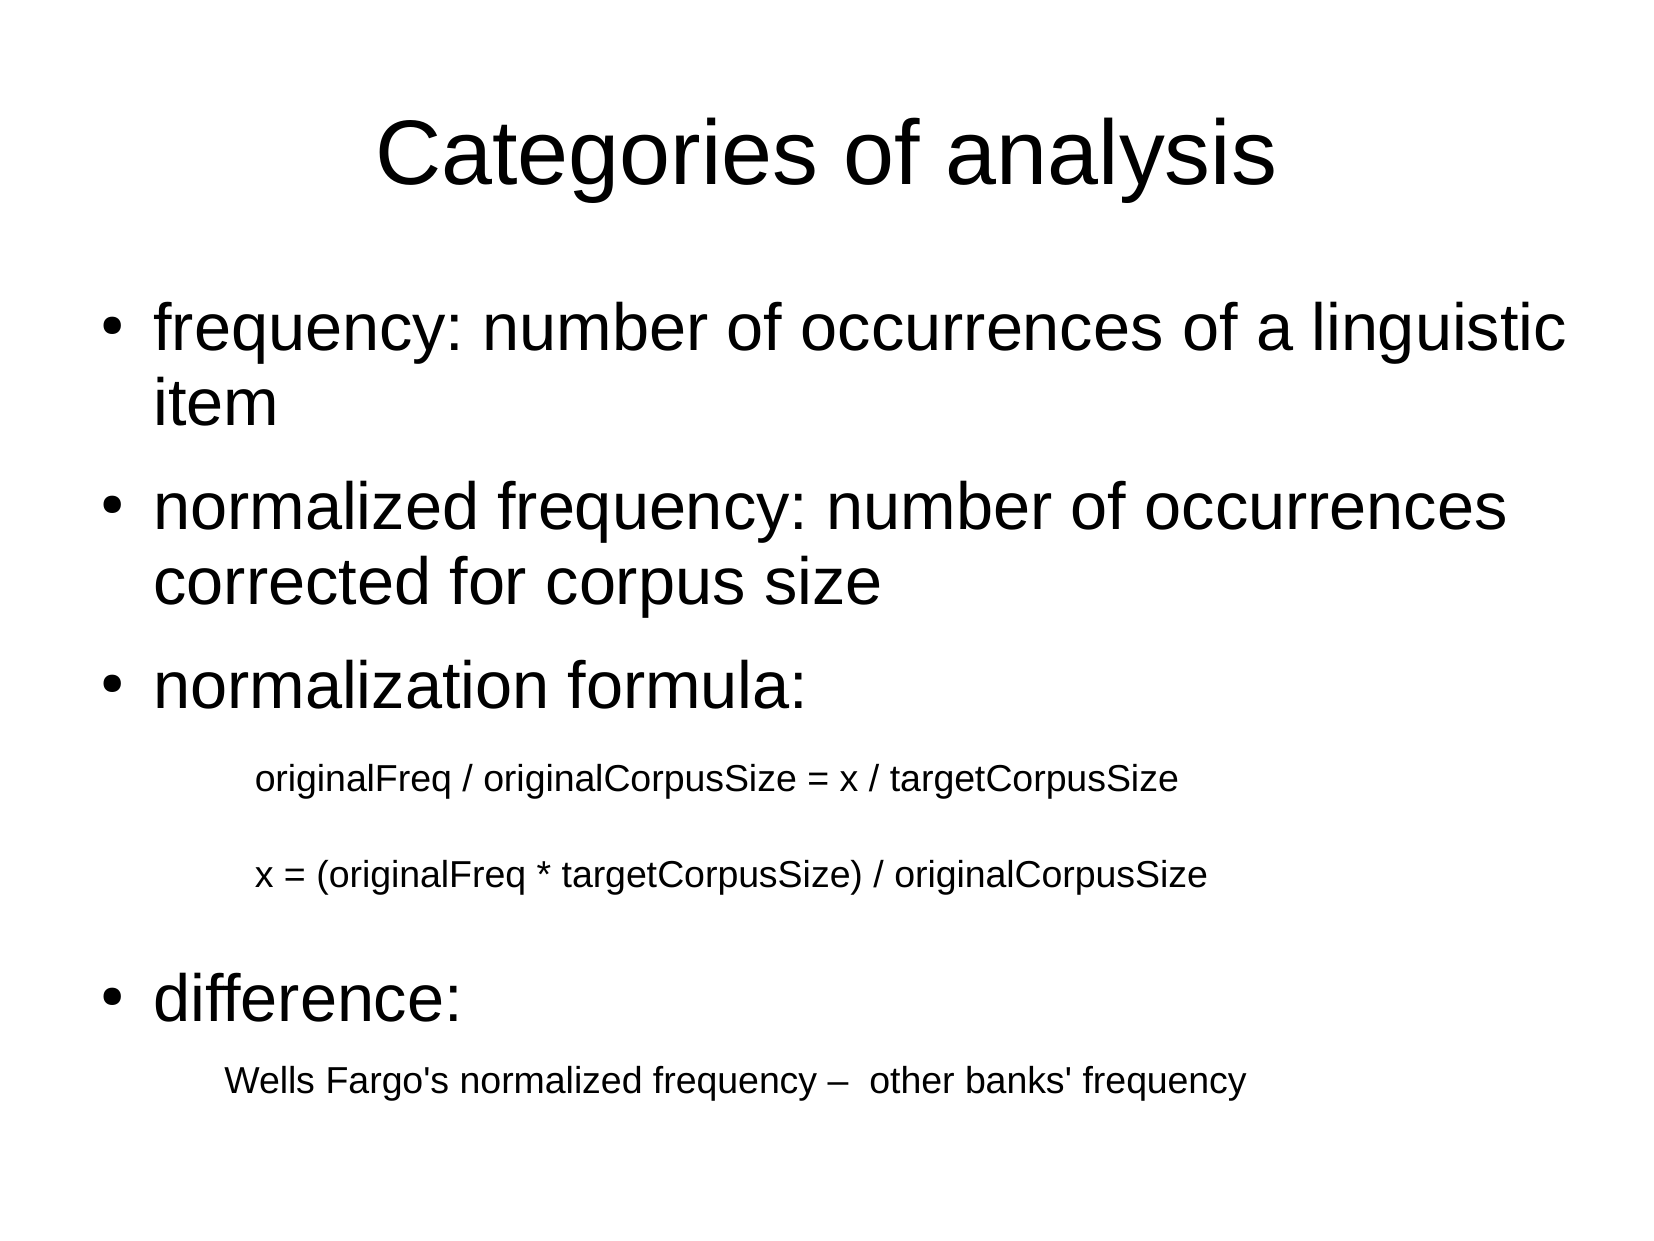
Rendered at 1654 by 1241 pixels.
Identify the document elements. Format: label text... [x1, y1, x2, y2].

title Categories of analysis [82, 49, 1571, 257]
text_box x = (originalFreq * targetCorpusSize) / originalCorpusSize [240, 849, 1411, 946]
text_box originalFreq / originalCorpusSize = x / targetCorpusSize [240, 750, 1411, 849]
list frequency: number of occurrences of a linguistic item normalized frequency: number of occurrences corrected for corpus size normalization formula: difference: Wells Fargo's normalized frequency – other banks' frequency [82, 290, 1571, 1156]
